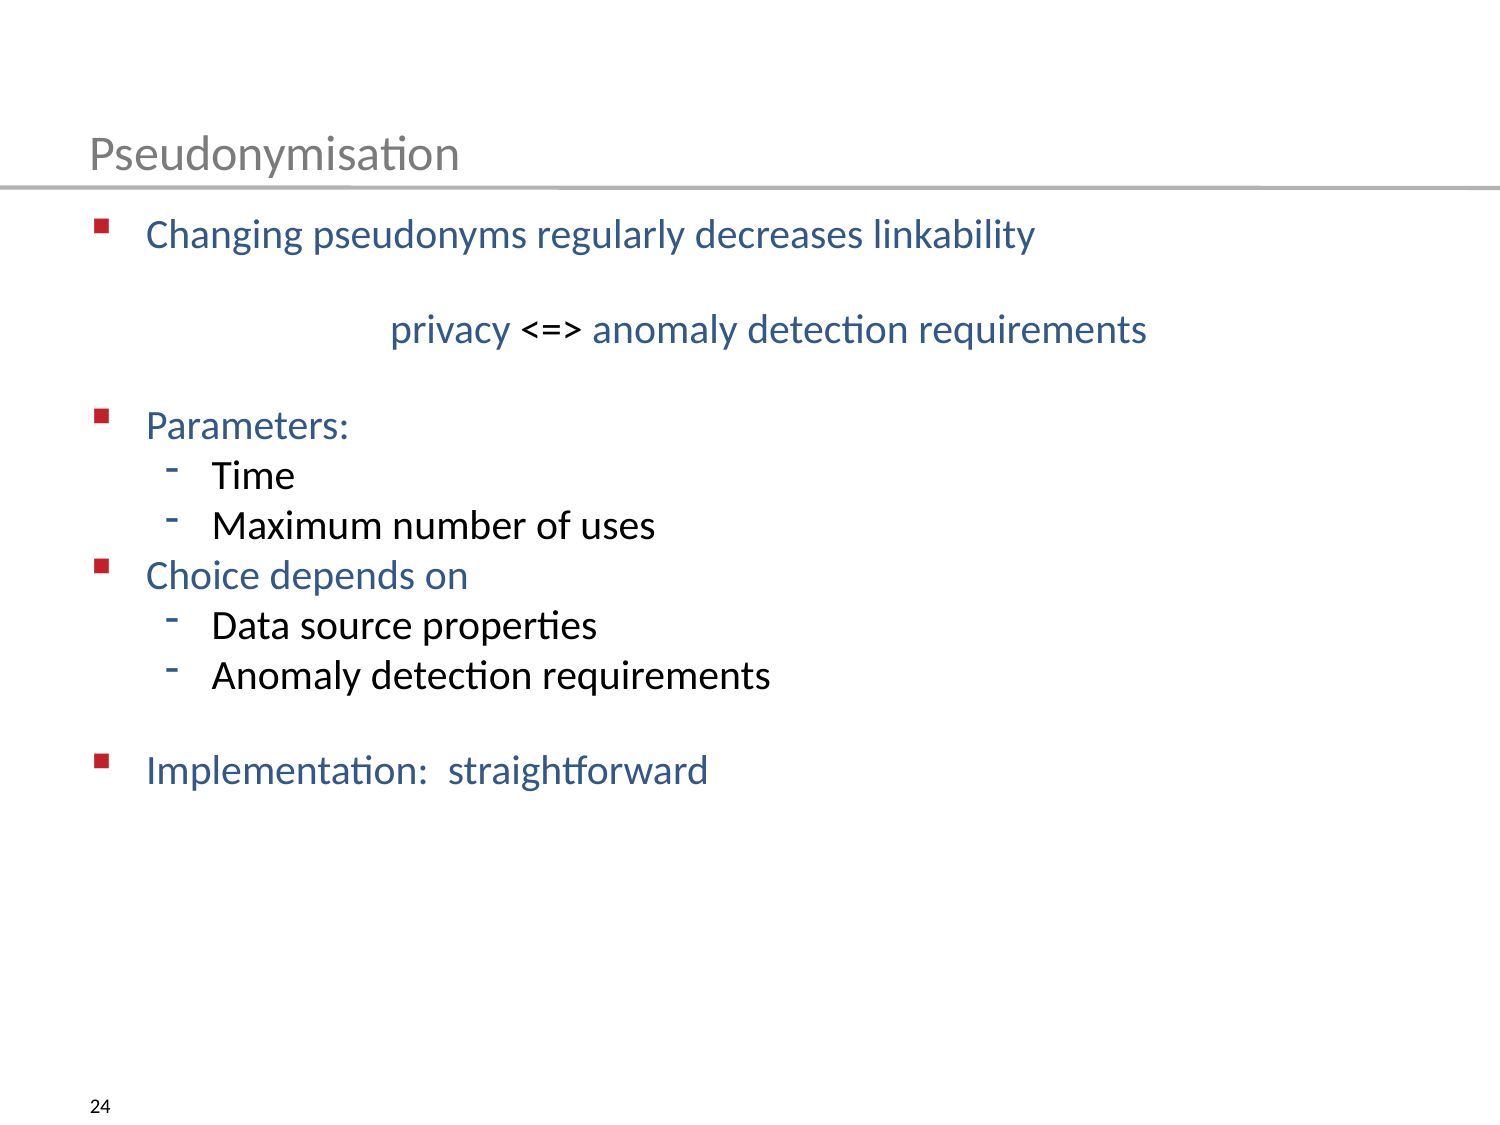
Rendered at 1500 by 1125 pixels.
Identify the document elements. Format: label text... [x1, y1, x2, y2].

text_box Changing pseudonyms regularly decreases linkability privacy <=> anomaly detection requirements Parameters: Time Maximum number of uses Choice depends on Data source properties Anomaly detection requirements Implementation: straightforward [75, 199, 1463, 1100]
text_box Pseudonymisation [75, 19, 1463, 188]
